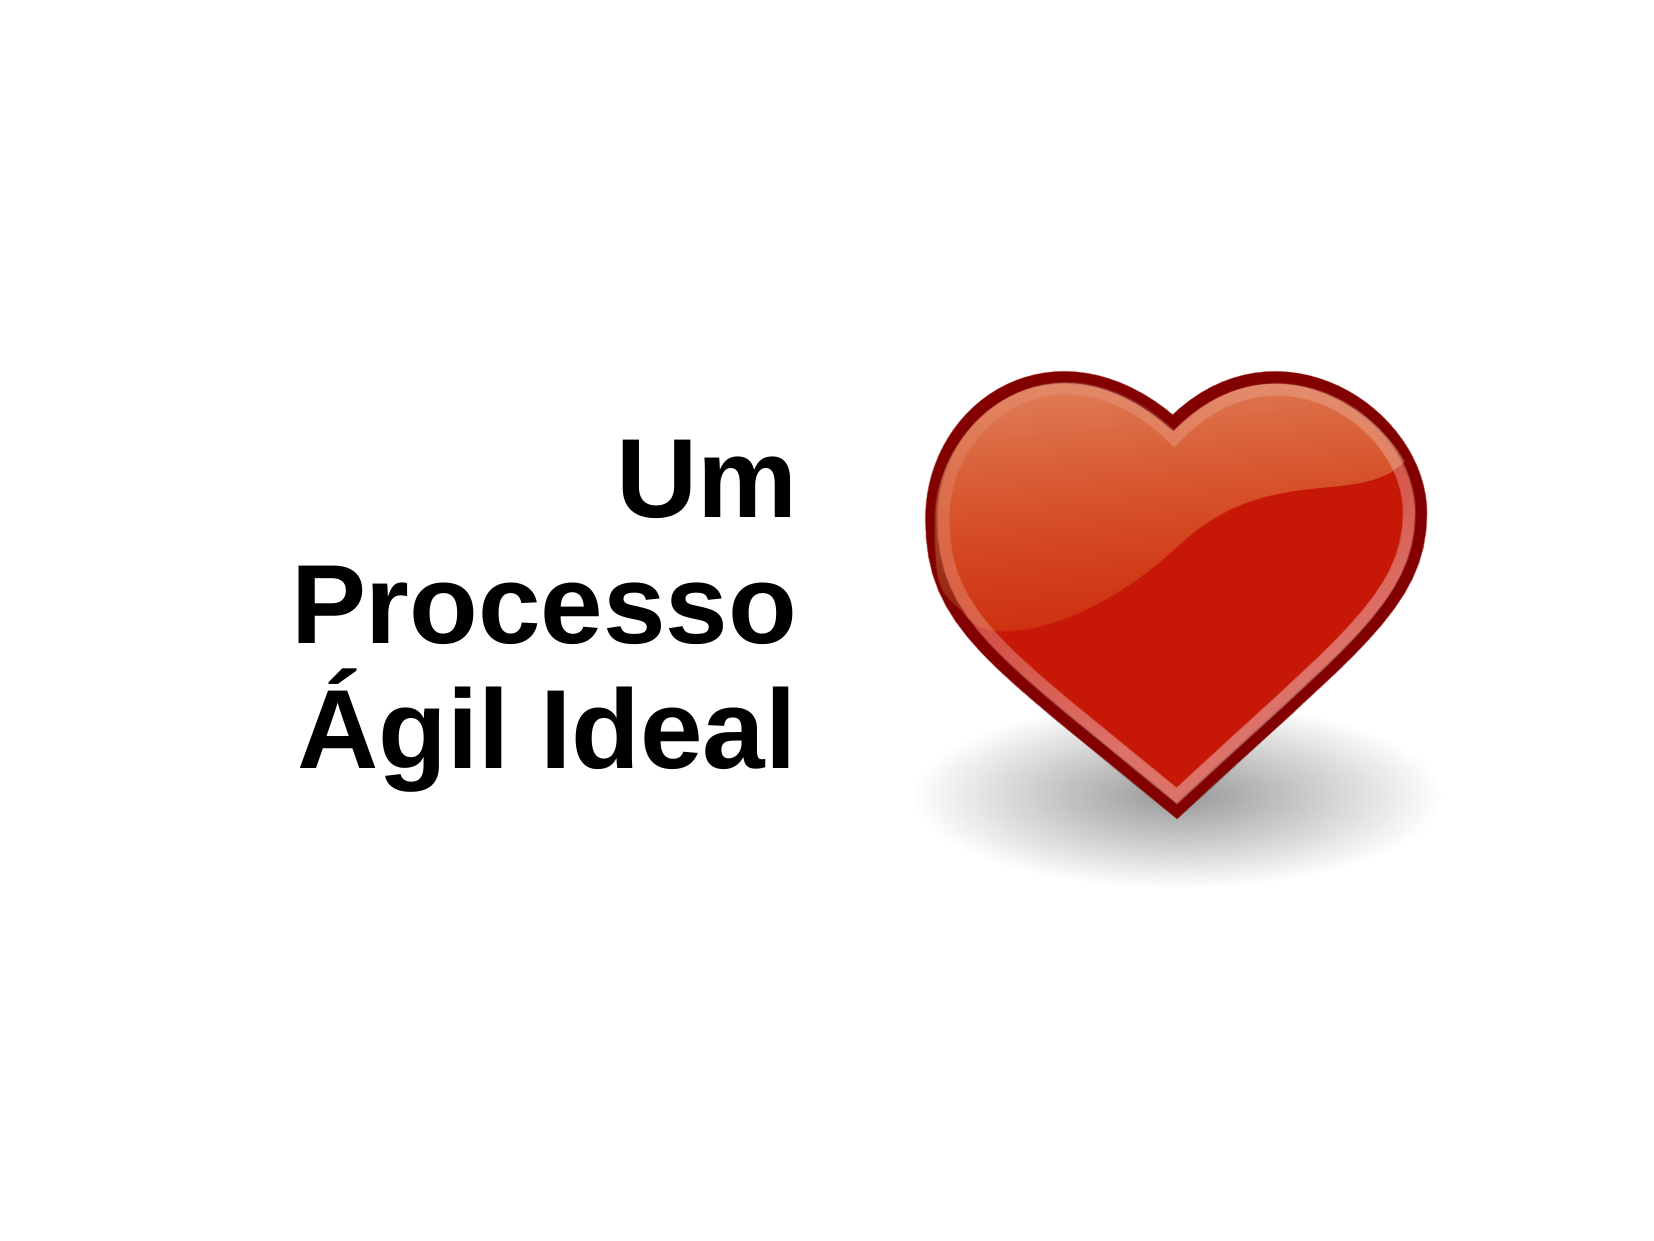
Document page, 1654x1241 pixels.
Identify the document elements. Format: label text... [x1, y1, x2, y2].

title Um Processo Ágil Ideal [82, 27, 798, 1182]
picture [871, 309, 1477, 916]
